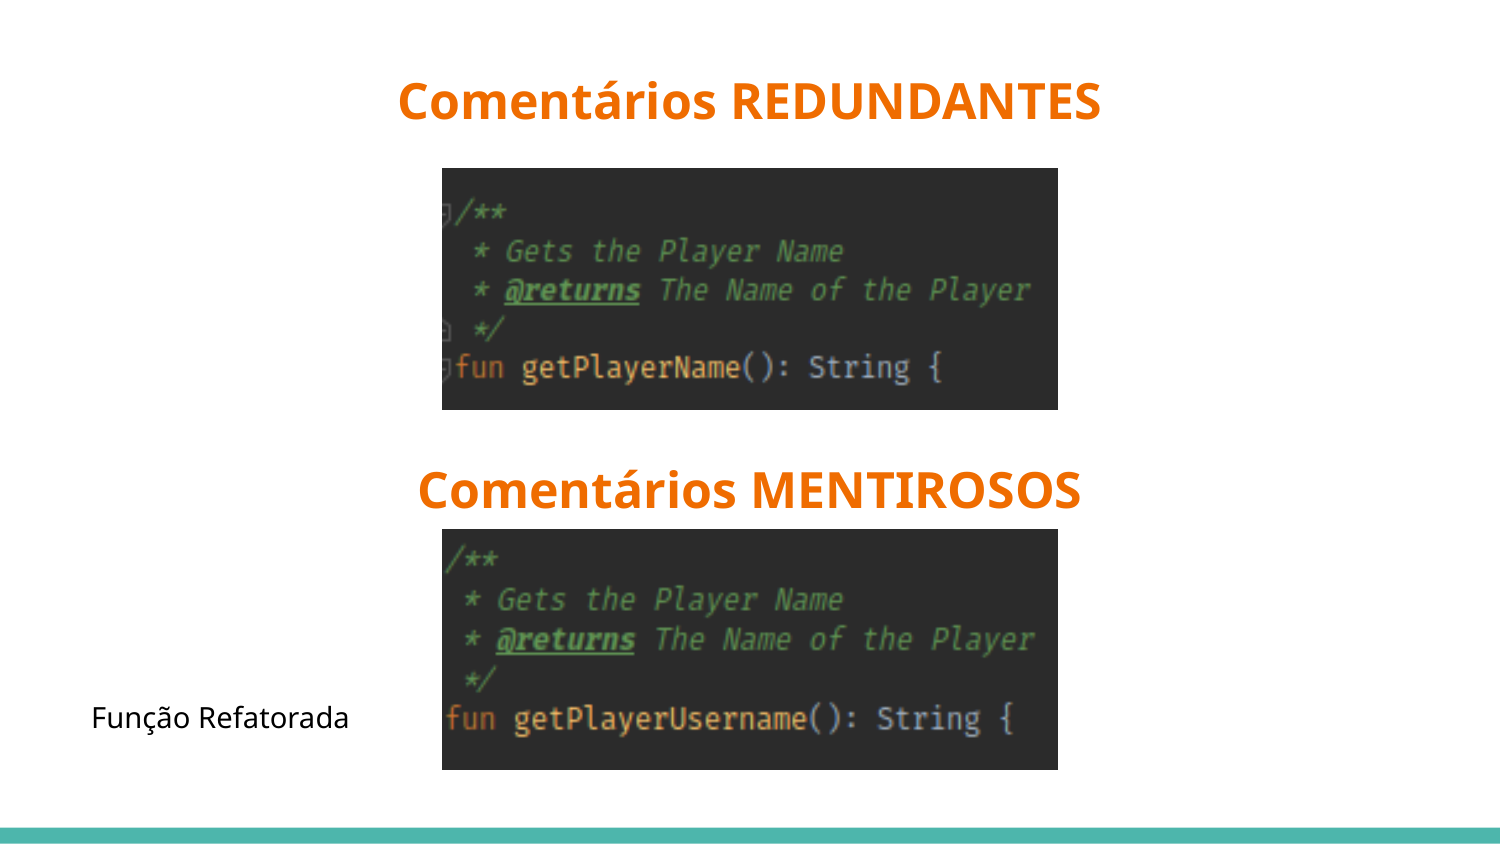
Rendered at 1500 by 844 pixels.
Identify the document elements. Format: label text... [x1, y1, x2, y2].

picture [442, 168, 1058, 410]
text_box Comentários MENTIROSOS [255, 443, 1245, 694]
text_box Comentários REDUNDANTES [255, 54, 1245, 305]
text_box Função Refatorada [76, 684, 411, 770]
picture [442, 529, 1058, 770]
